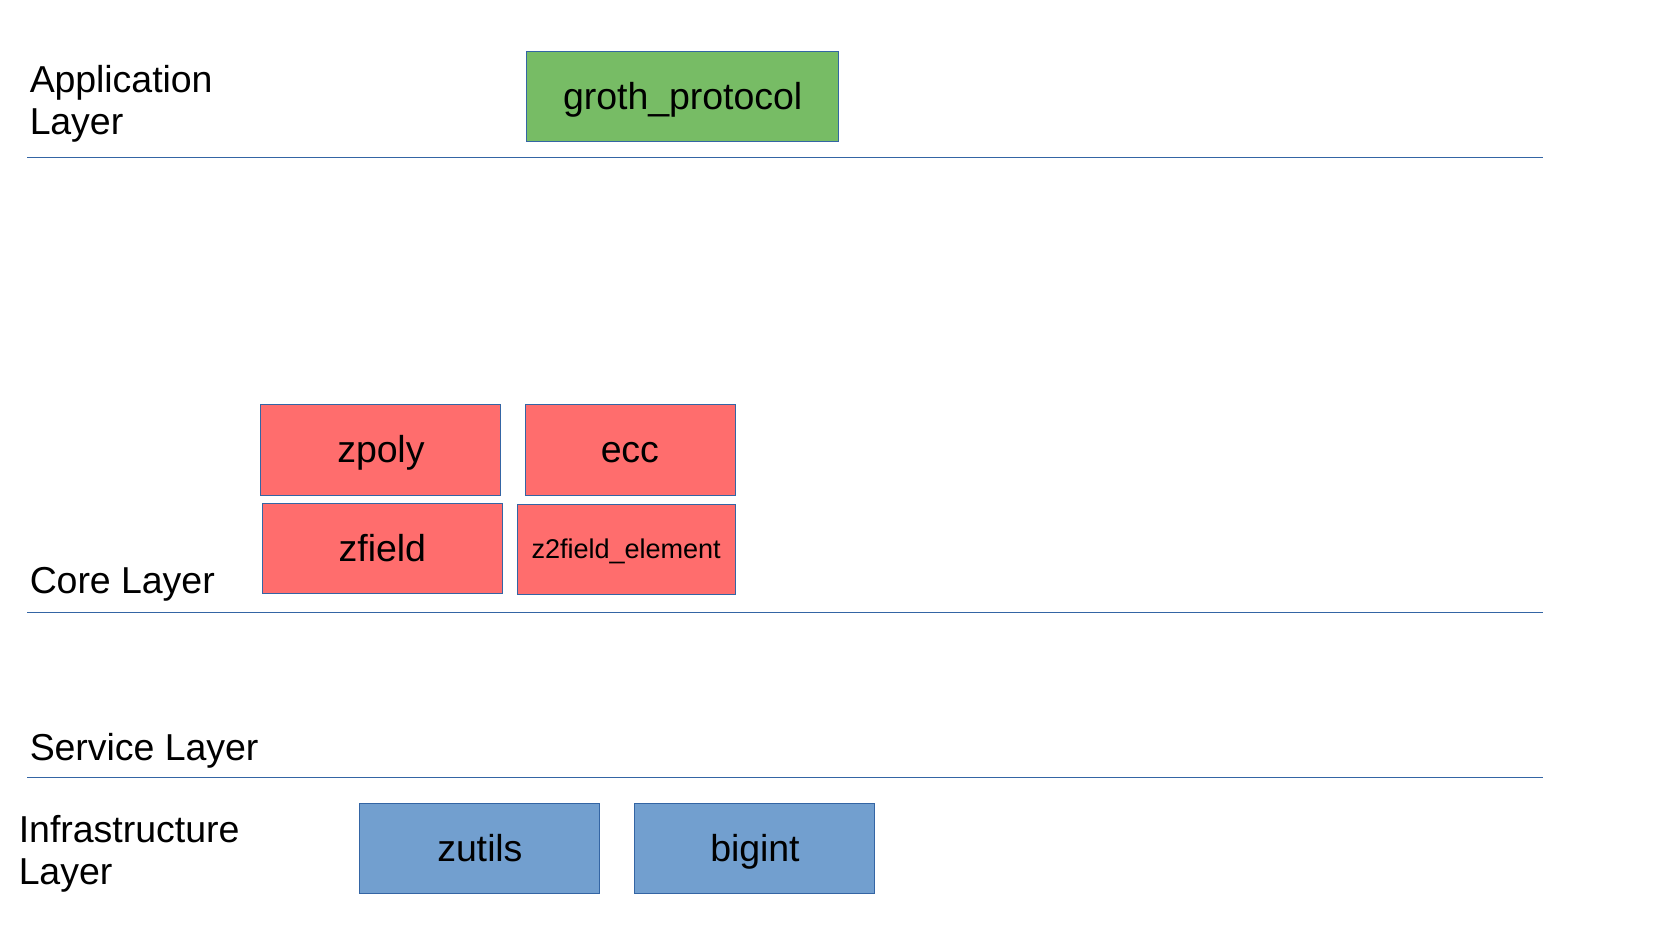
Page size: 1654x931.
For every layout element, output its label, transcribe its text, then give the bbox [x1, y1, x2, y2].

text_box Infrastructure Layer [4, 801, 290, 901]
text_box Service Layer [15, 719, 301, 818]
text_box bigint [634, 803, 875, 894]
text_box Core Layer [15, 552, 301, 652]
text_box Application Layer [15, 51, 256, 151]
text_box zfield [262, 503, 503, 594]
text_box ecc [525, 404, 736, 496]
text_box groth_protocol [526, 51, 839, 142]
text_box zutils [359, 803, 600, 894]
text_box zpoly [260, 404, 501, 496]
text_box z2field_element [517, 504, 736, 595]
